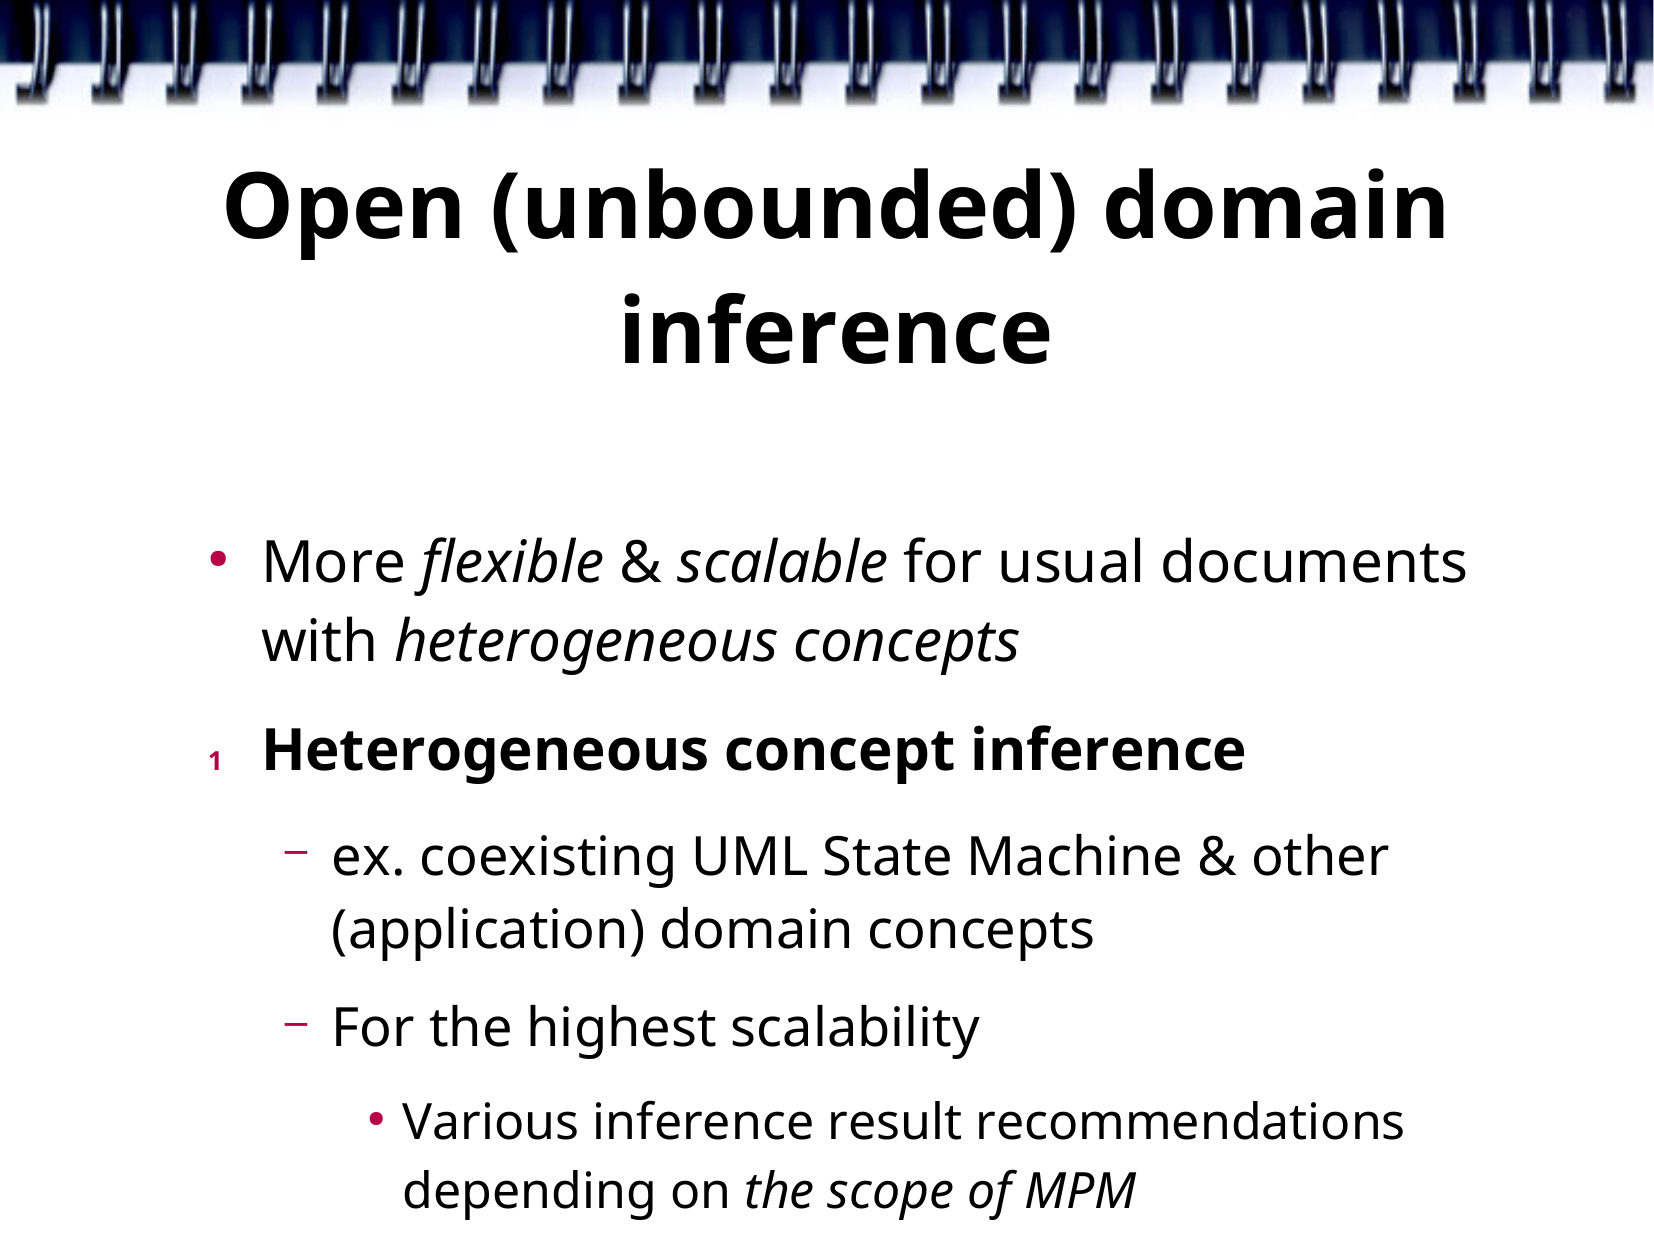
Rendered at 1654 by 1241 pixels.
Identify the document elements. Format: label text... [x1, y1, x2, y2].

picture [0, 0, 1654, 121]
title Open (unbounded) domain inference [139, 151, 1535, 381]
list More flexible & scalable for usual documents with heterogeneous concepts Heterogeneous concept inference ex. coexisting UML State Machine & other (application) domain concepts For the highest scalability Various inference result recommendations depending on the scope of MPM [190, 520, 1472, 1160]
